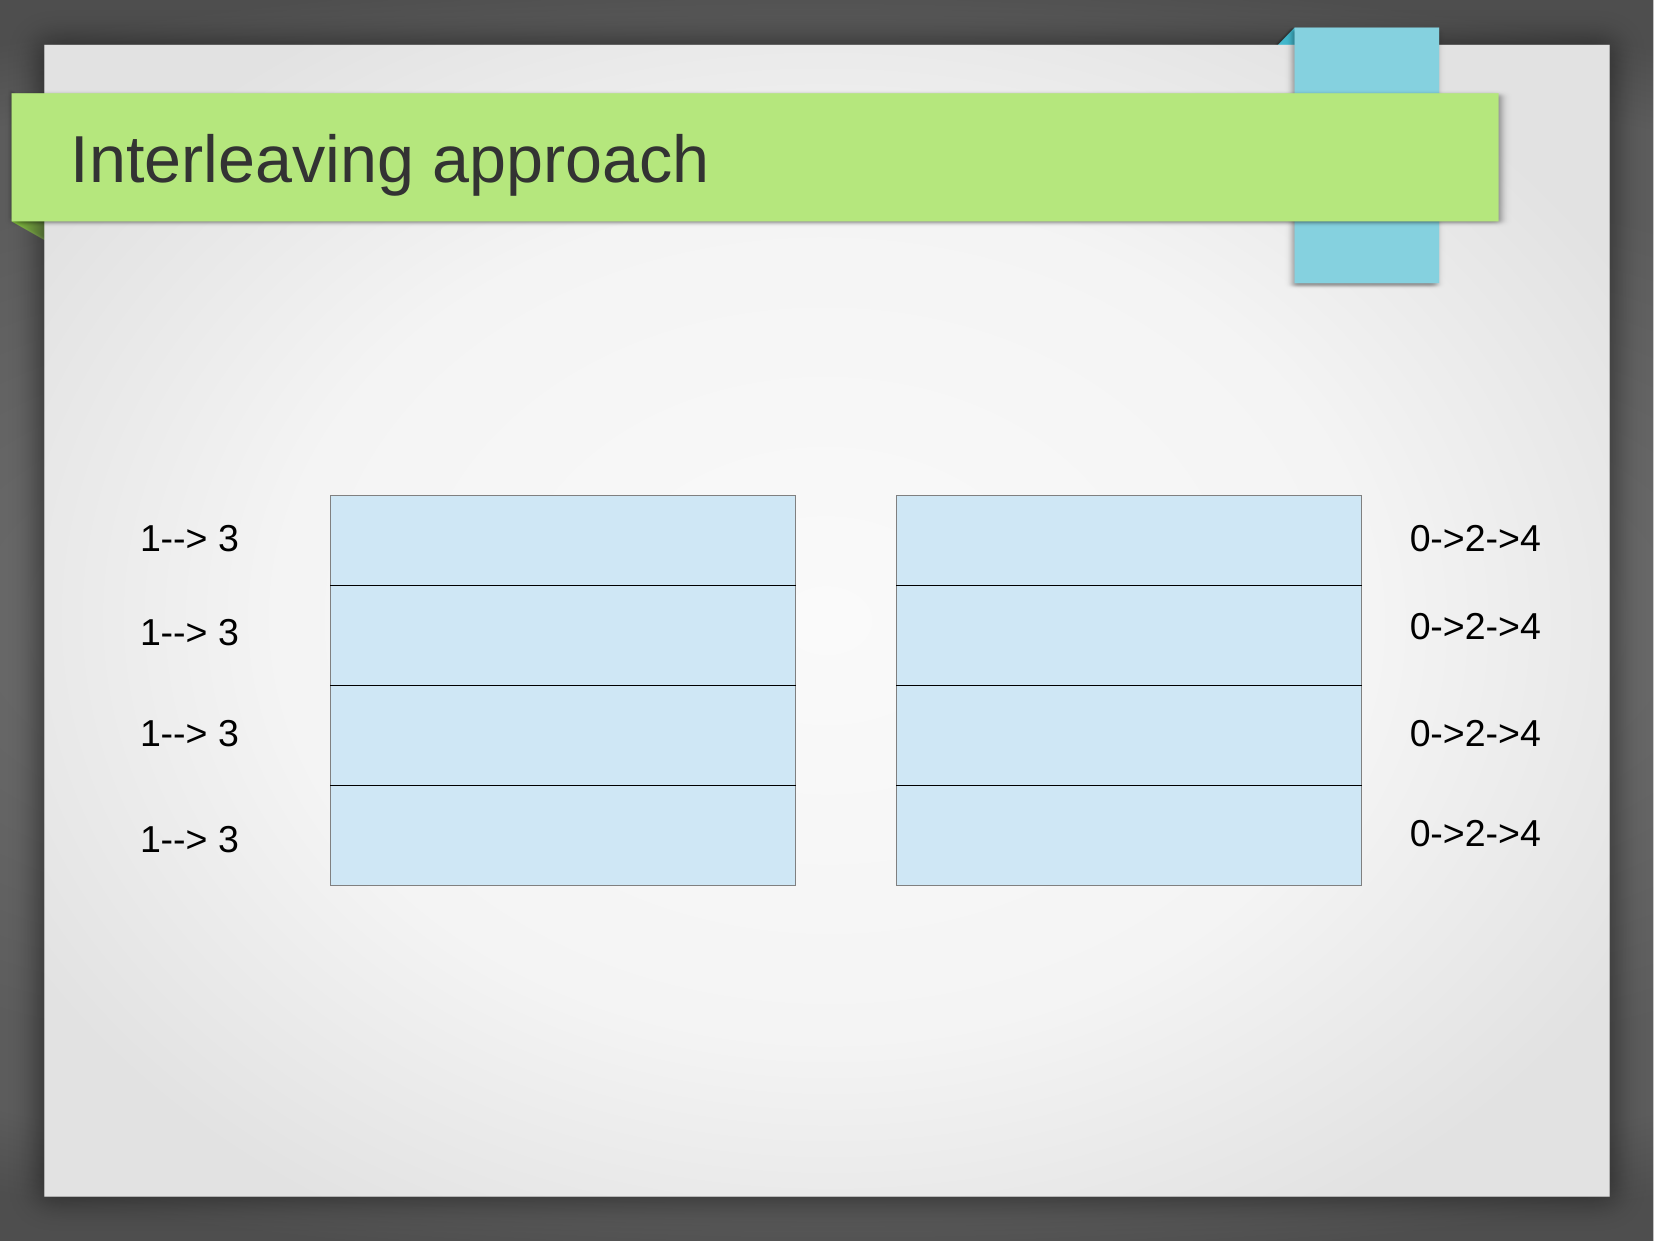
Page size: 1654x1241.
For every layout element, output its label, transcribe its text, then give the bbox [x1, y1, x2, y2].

text_box [330, 495, 796, 585]
text_box 1--> 3 [125, 604, 306, 662]
text_box 0->2->4 [1395, 805, 1576, 863]
text_box 1--> 3 [125, 704, 306, 762]
text_box 0->2->4 [1395, 704, 1576, 762]
text_box [896, 786, 1362, 886]
text_box [896, 586, 1362, 685]
title Interleaving approach [70, 106, 1229, 213]
text_box [330, 586, 796, 685]
text_box [896, 495, 1362, 585]
text_box 0->2->4 [1395, 598, 1576, 656]
text_box [330, 686, 796, 785]
text_box 1--> 3 [125, 811, 306, 868]
text_box [330, 786, 796, 886]
picture [0, 0, 1654, 1241]
text_box 0->2->4 [1395, 510, 1576, 567]
text_box 1--> 3 [125, 510, 306, 567]
text_box [896, 686, 1362, 785]
